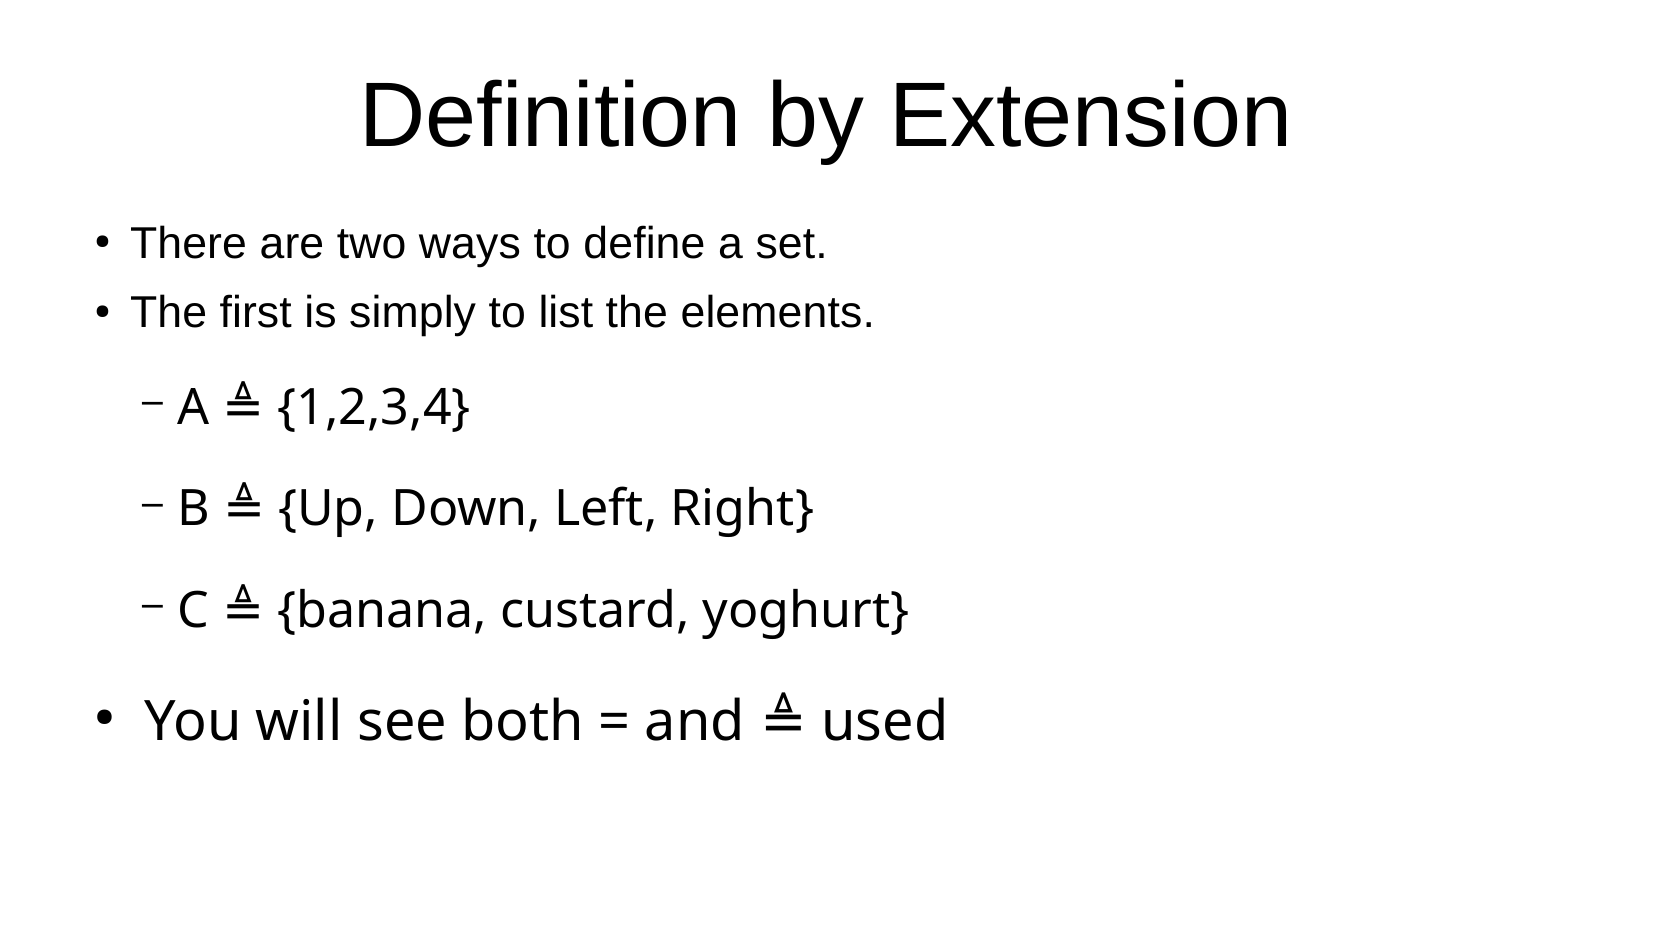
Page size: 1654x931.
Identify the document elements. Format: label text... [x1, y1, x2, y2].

list There are two ways to define a set. The first is simply to list the elements. A ≜ {1,2,3,4} B ≜ {Up, Down, Left, Right} C ≜ {banana, custard, yoghurt} You will see both = and ≜ used [82, 217, 1571, 758]
title Definition by Extension [82, 37, 1571, 193]
